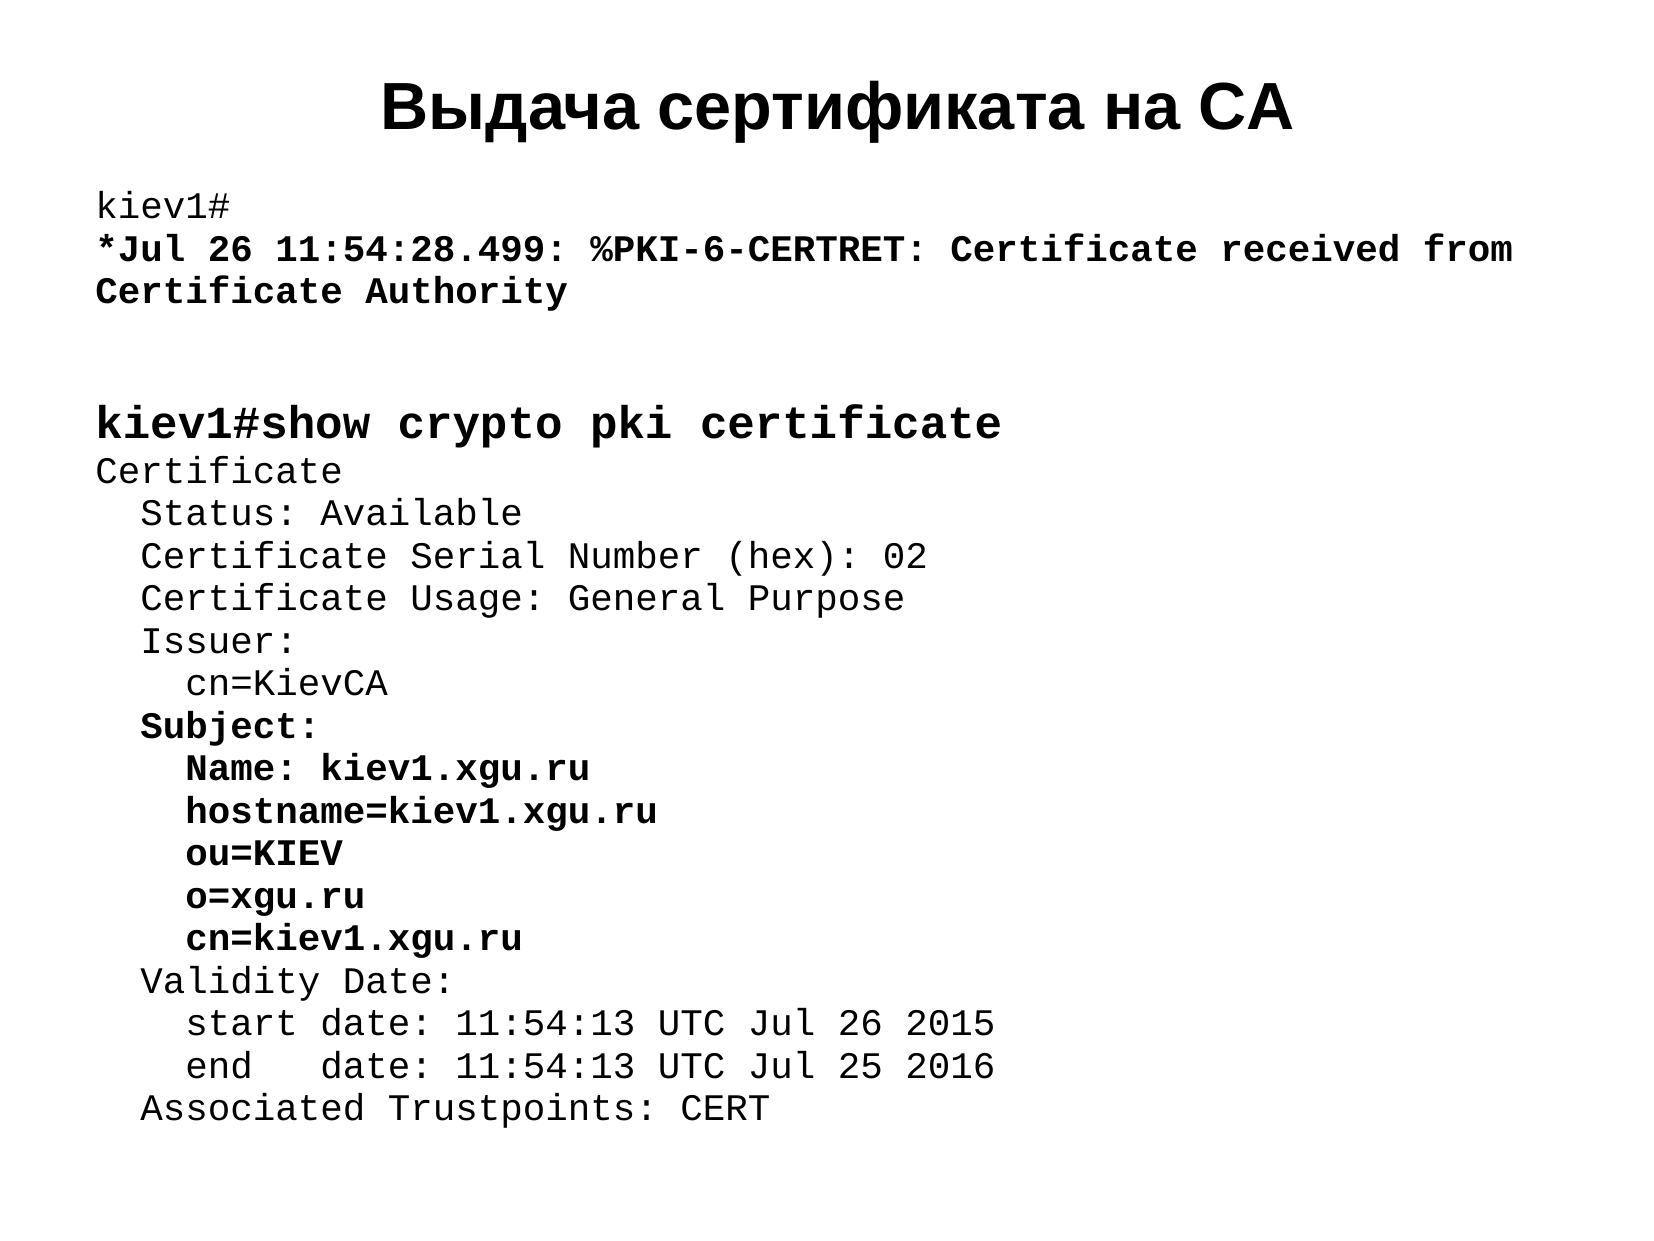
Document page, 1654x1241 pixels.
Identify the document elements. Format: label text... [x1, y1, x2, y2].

list kiev1# *Jul 26 11:54:28.499: %PKI-6-CERTRET: Certificate received from Certificate Authority kiev1#show crypto pki certificate Certificate Status: Available Certificate Serial Number (hex): 02 Certificate Usage: General Purpose Issuer: cn=KievCA Subject: Name: kiev1.xgu.ru hostname=kiev1.xgu.ru ou=KIEV o=xgu.ru cn=kiev1.xgu.ru Validity Date: start date: 11:54:13 UTC Jul 26 2015 end date: 11:54:13 UTC Jul 25 2016 Associated Trustpoints: CERT [95, 187, 1538, 1208]
text_box Выдача сертификата на CA [64, 37, 1613, 151]
